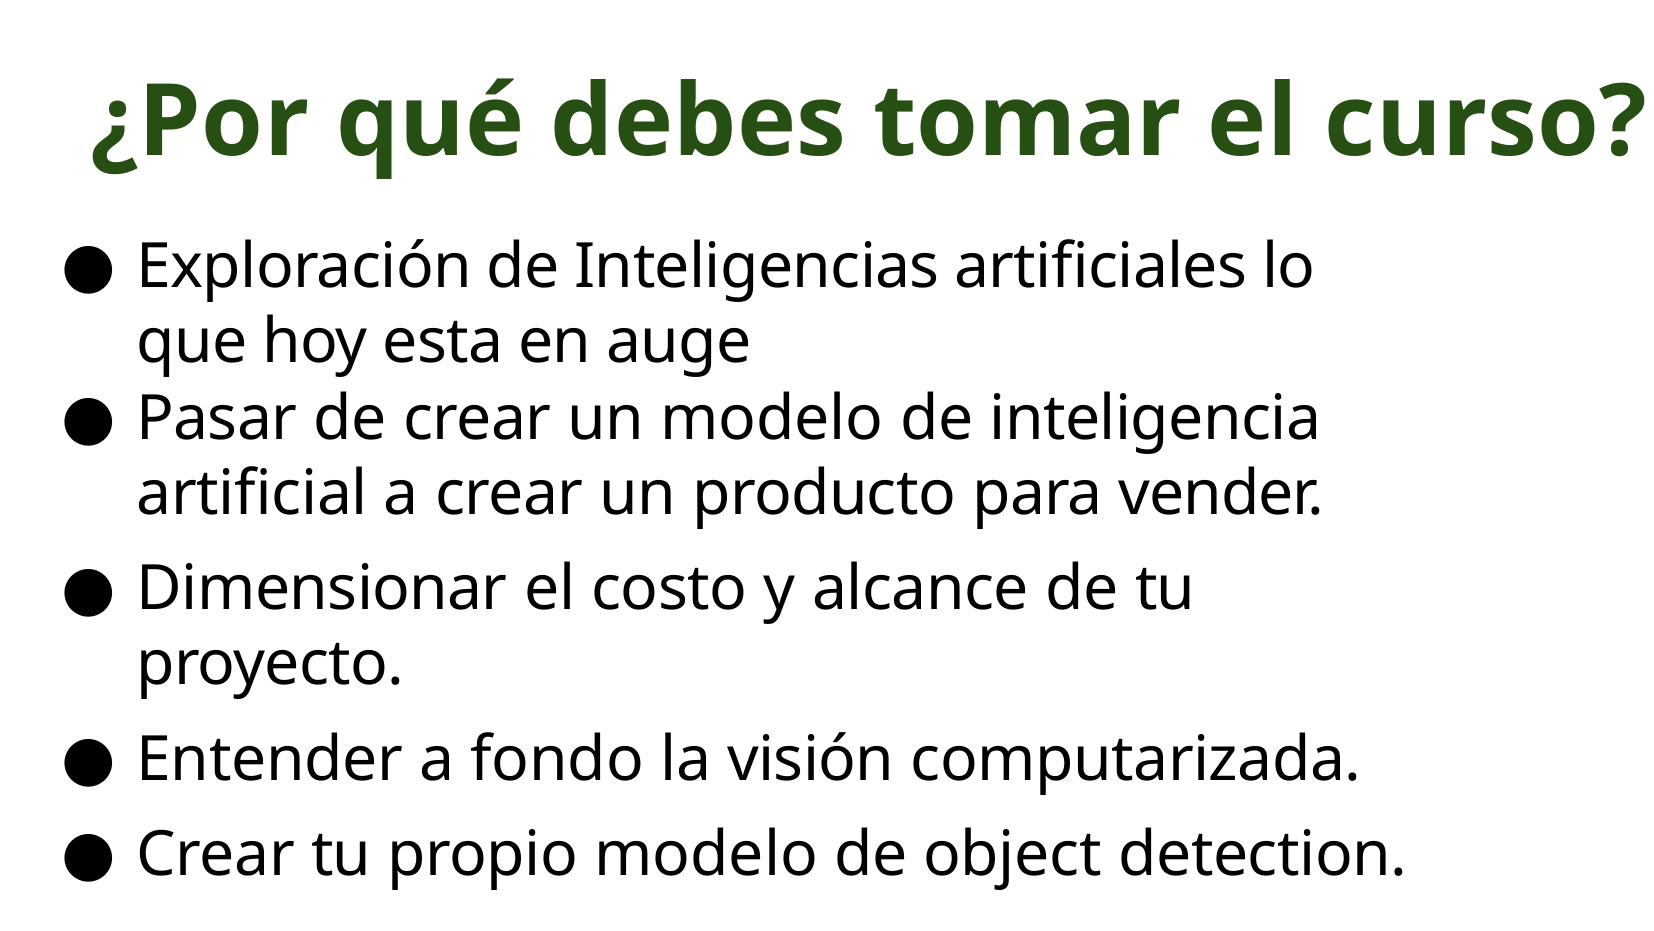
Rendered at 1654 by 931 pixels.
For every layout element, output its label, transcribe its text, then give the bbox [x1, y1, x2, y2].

title ¿Por qué debes tomar el curso? [88, 53, 1654, 296]
text_box Exploración de Inteligencias artificiales lo que hoy esta en auge Pasar de crear un modelo de inteligencia artiﬁcial a crear un producto para vender. Dimensionar el costo y alcance de tu proyecto. Entender a fondo la visión computarizada. Crear tu propio modelo de object detection. [59, 223, 1595, 888]
